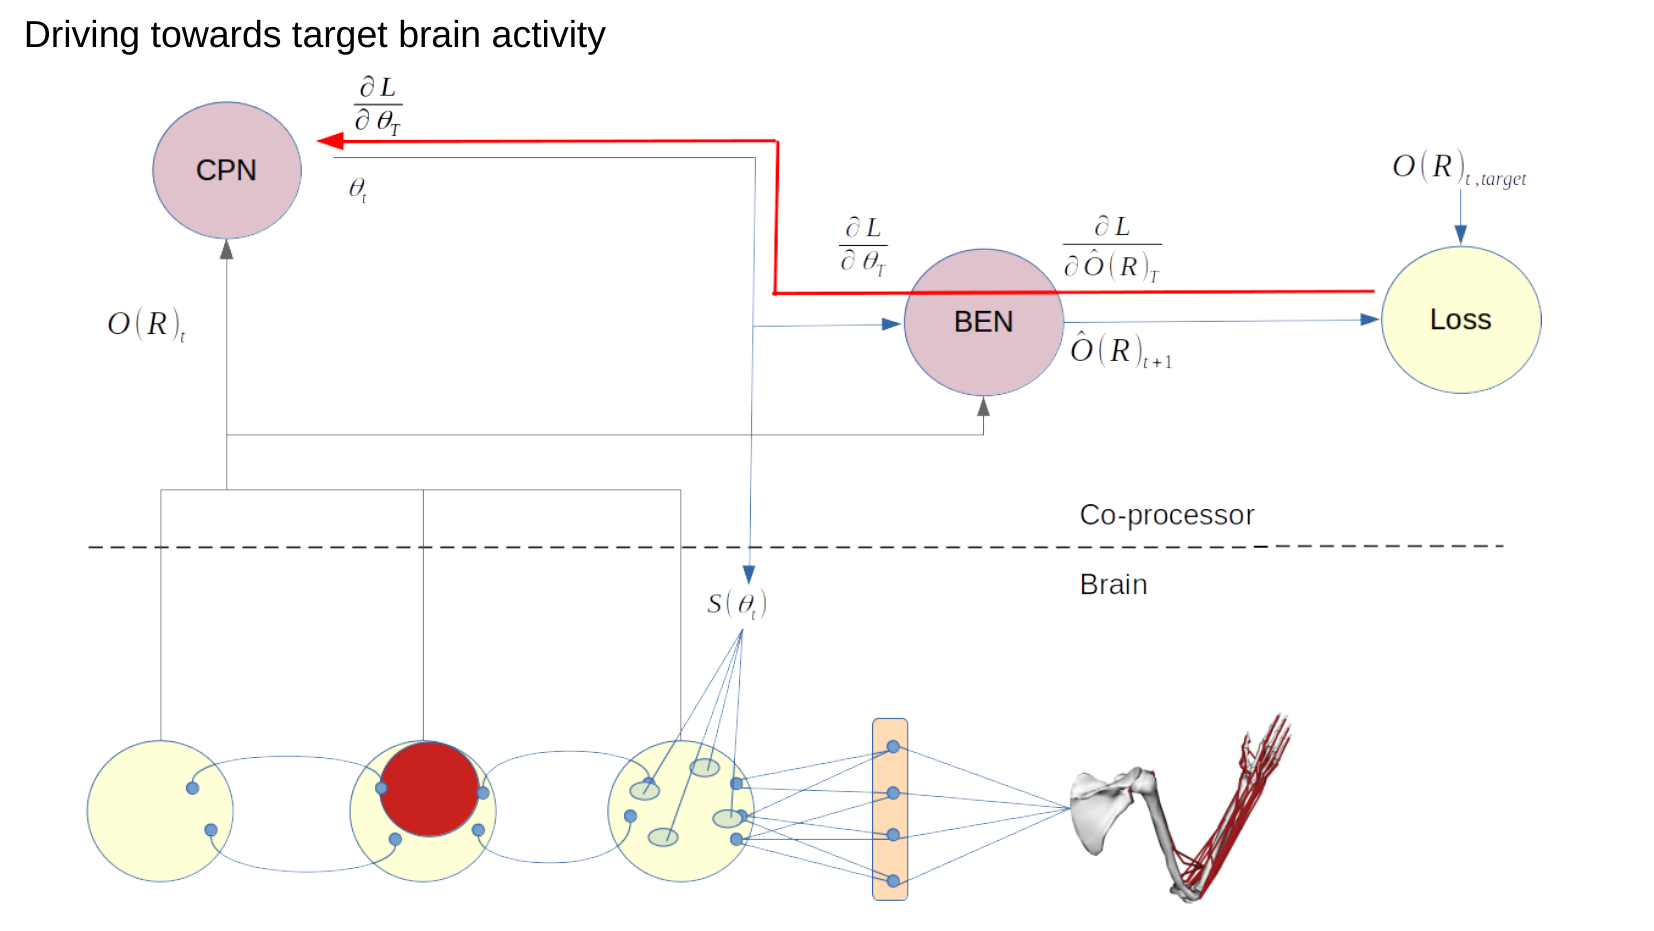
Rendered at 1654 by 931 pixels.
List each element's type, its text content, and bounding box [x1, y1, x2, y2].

picture [86, 74, 1542, 906]
text_box Driving towards target brain activity [9, 6, 622, 64]
